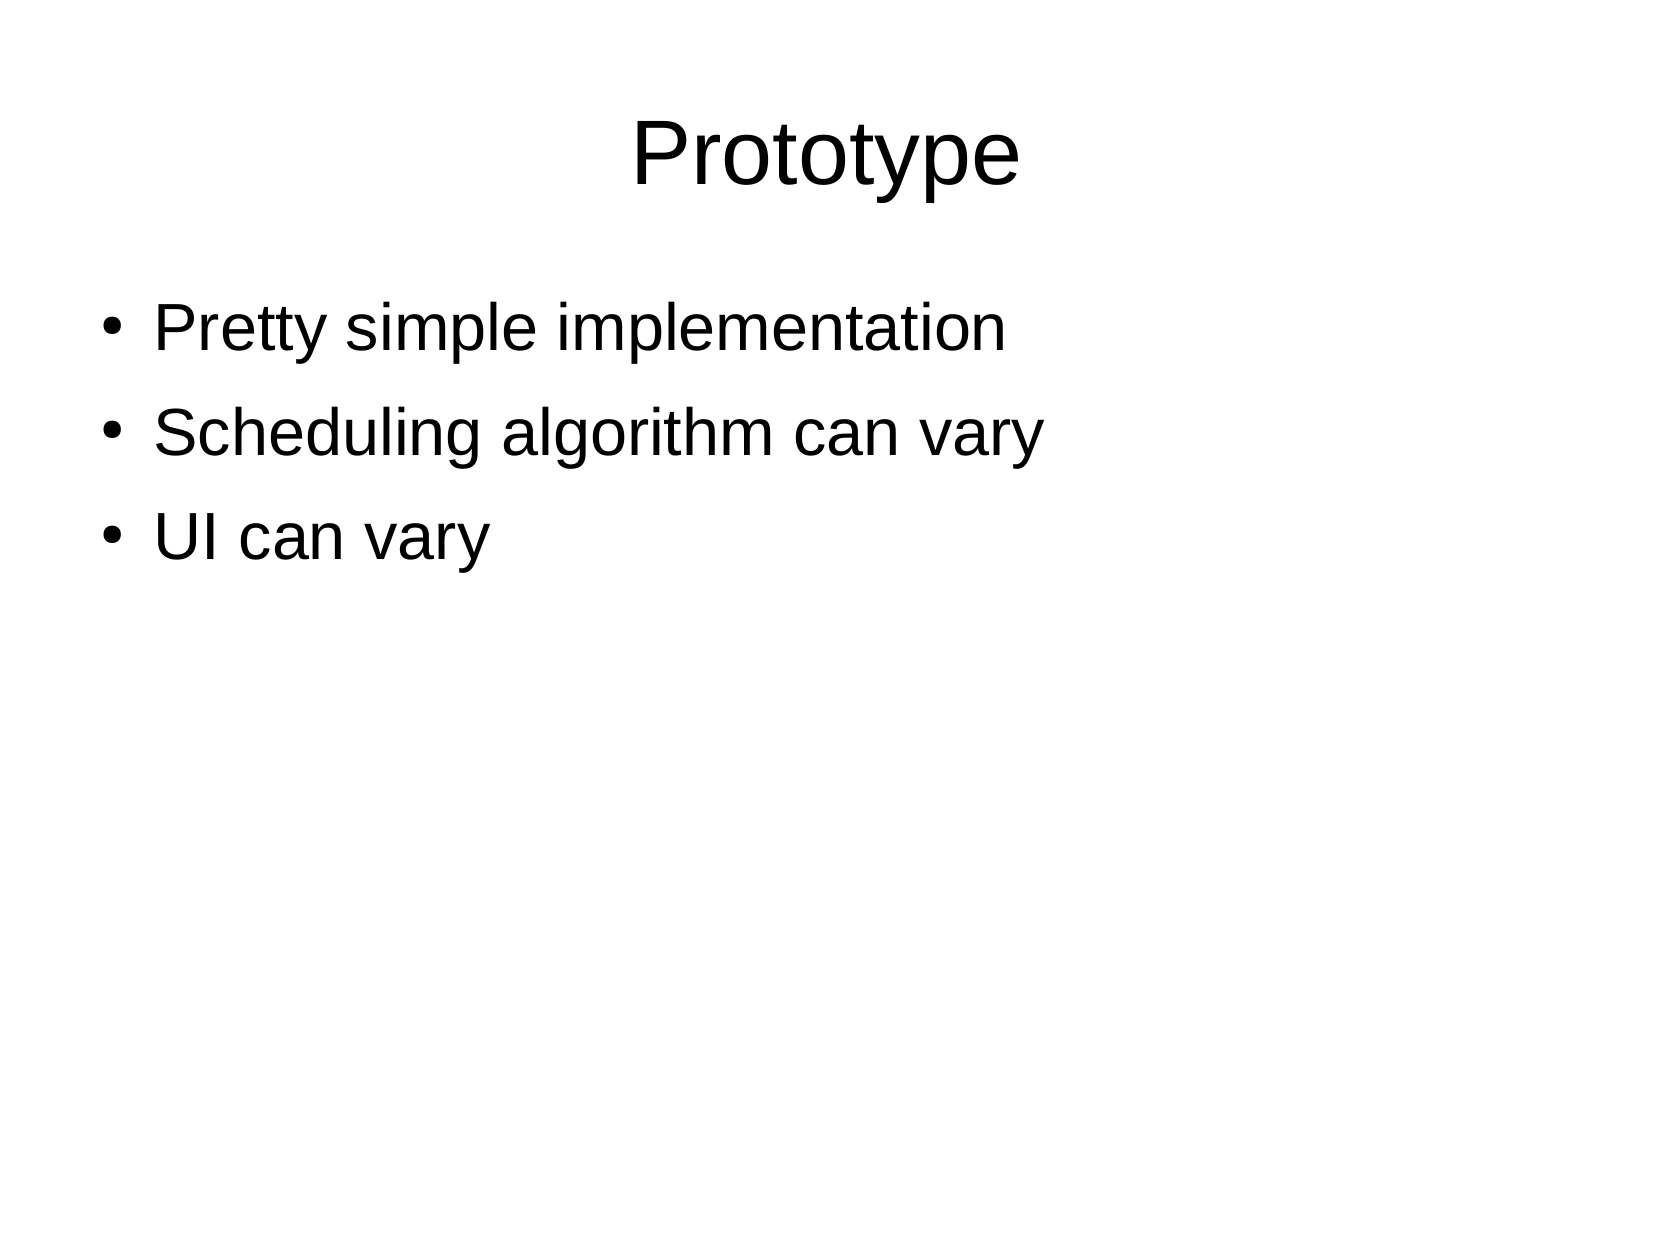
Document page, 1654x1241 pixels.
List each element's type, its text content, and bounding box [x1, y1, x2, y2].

title Prototype [82, 49, 1571, 257]
list Pretty simple implementation Scheduling algorithm can vary UI can vary [82, 290, 1538, 1010]
